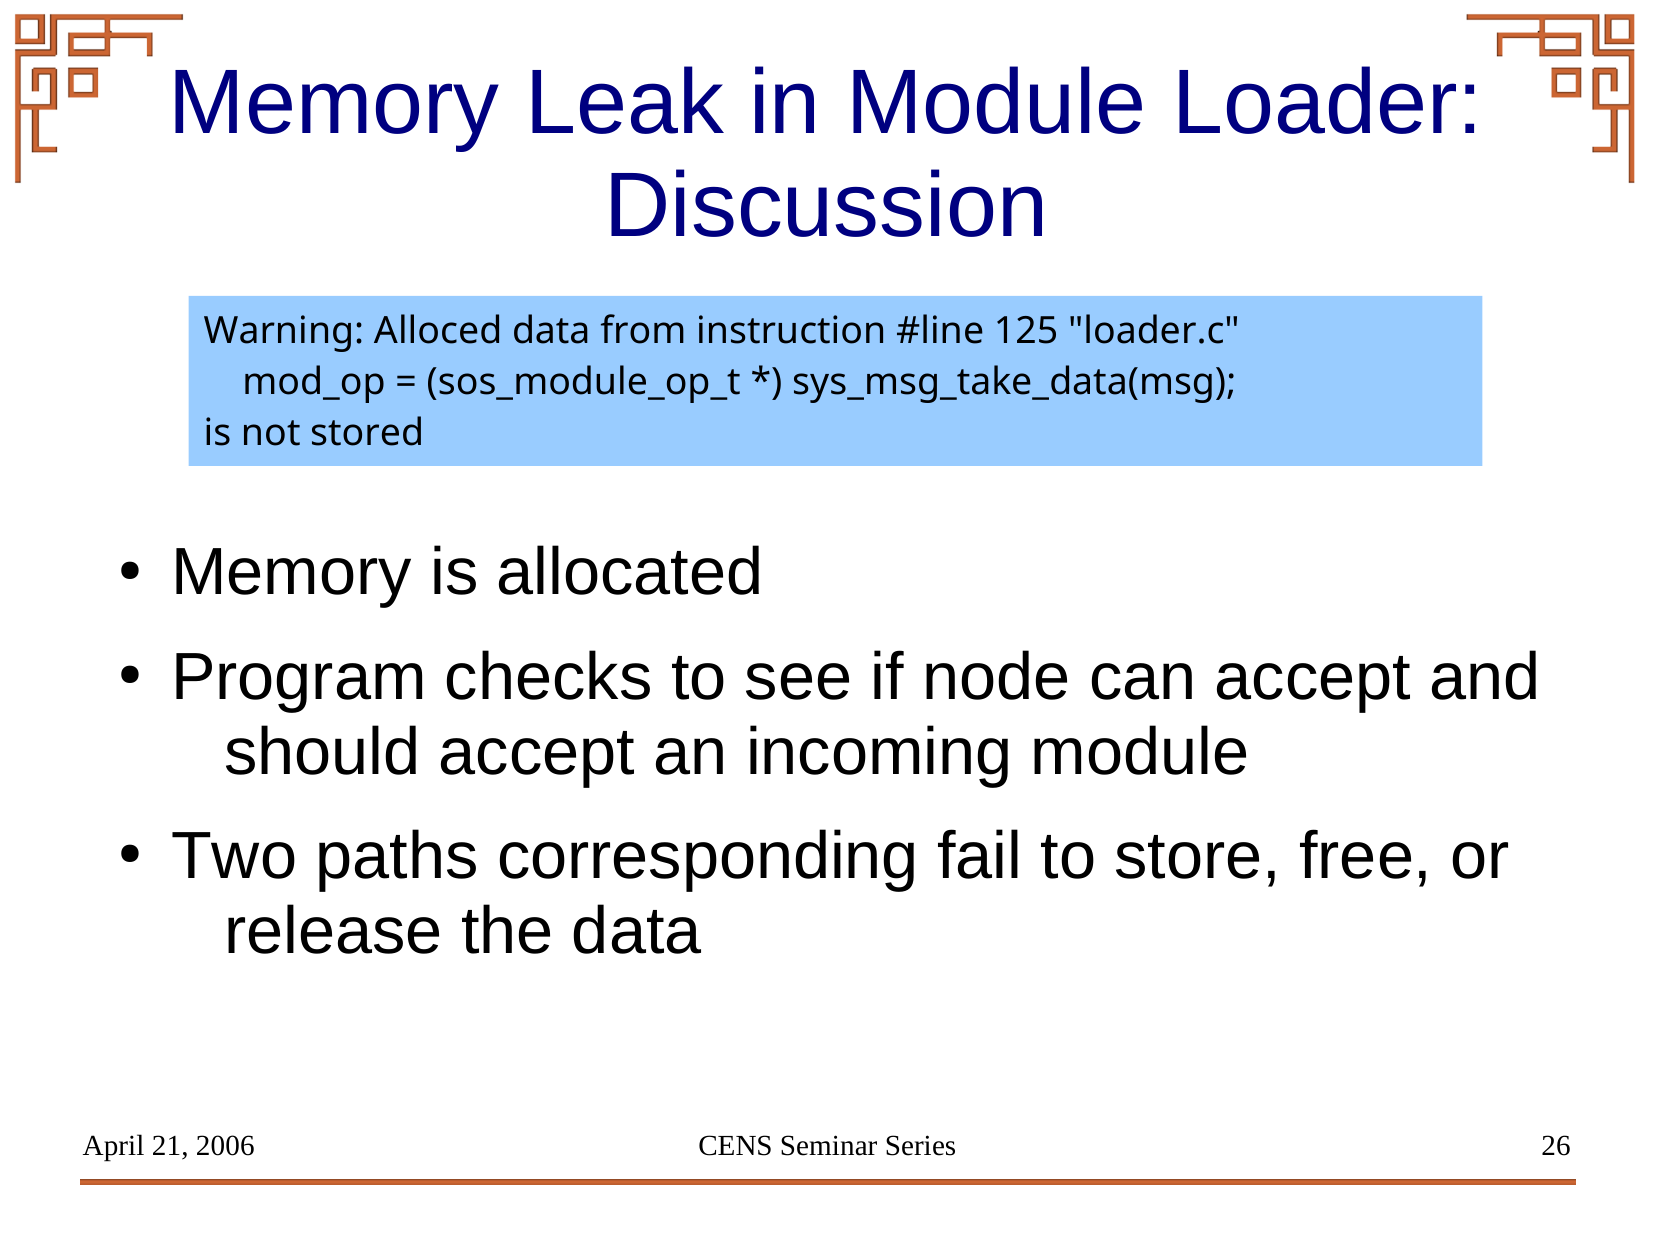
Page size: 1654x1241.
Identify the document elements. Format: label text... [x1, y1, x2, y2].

title Memory Leak in Module Loader: Discussion [82, 49, 1571, 257]
picture [80, 1179, 1576, 1185]
picture [0, 0, 194, 194]
list Memory is allocated Program checks to see if node can accept and should accept an incoming module Two paths corresponding fail to store, free, or release the data [82, 534, 1571, 1011]
picture [1456, 0, 1650, 194]
text_box Warning: Alloced data from instruction #line 125 "loader.c" mod_op = (sos_module_op_t *) sys_msg_take_data(msg); is not stored [188, 295, 1483, 466]
